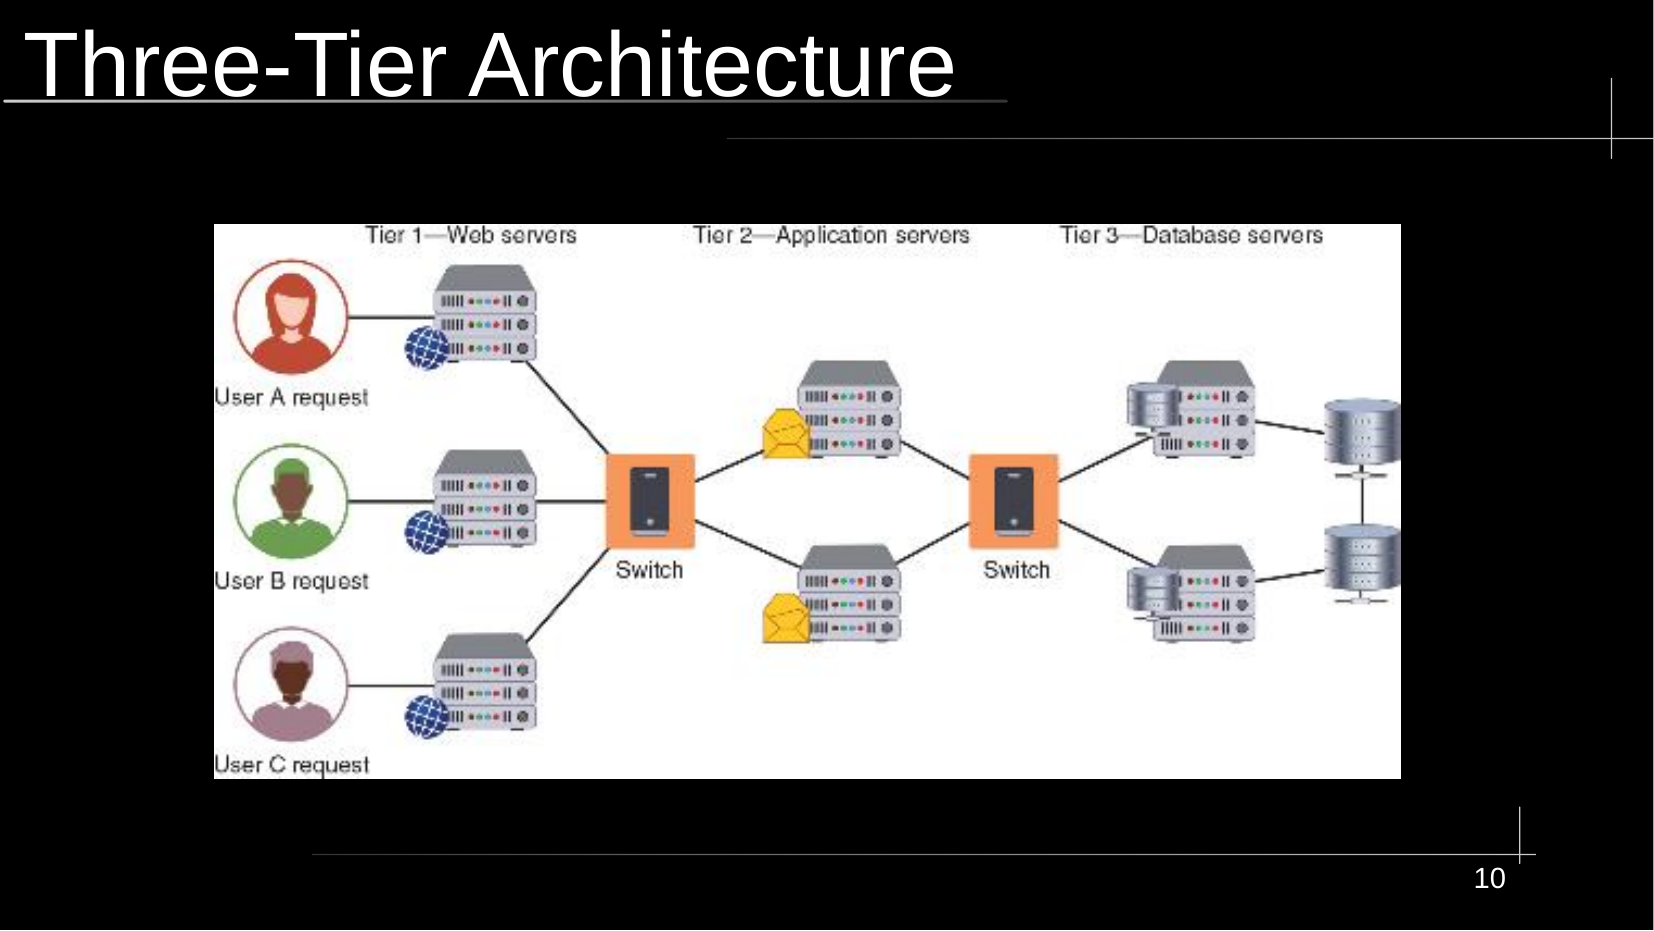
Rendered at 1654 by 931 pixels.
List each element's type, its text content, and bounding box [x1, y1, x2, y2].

picture [214, 224, 1401, 779]
title Three-Tier Architecture [23, 11, 1589, 119]
